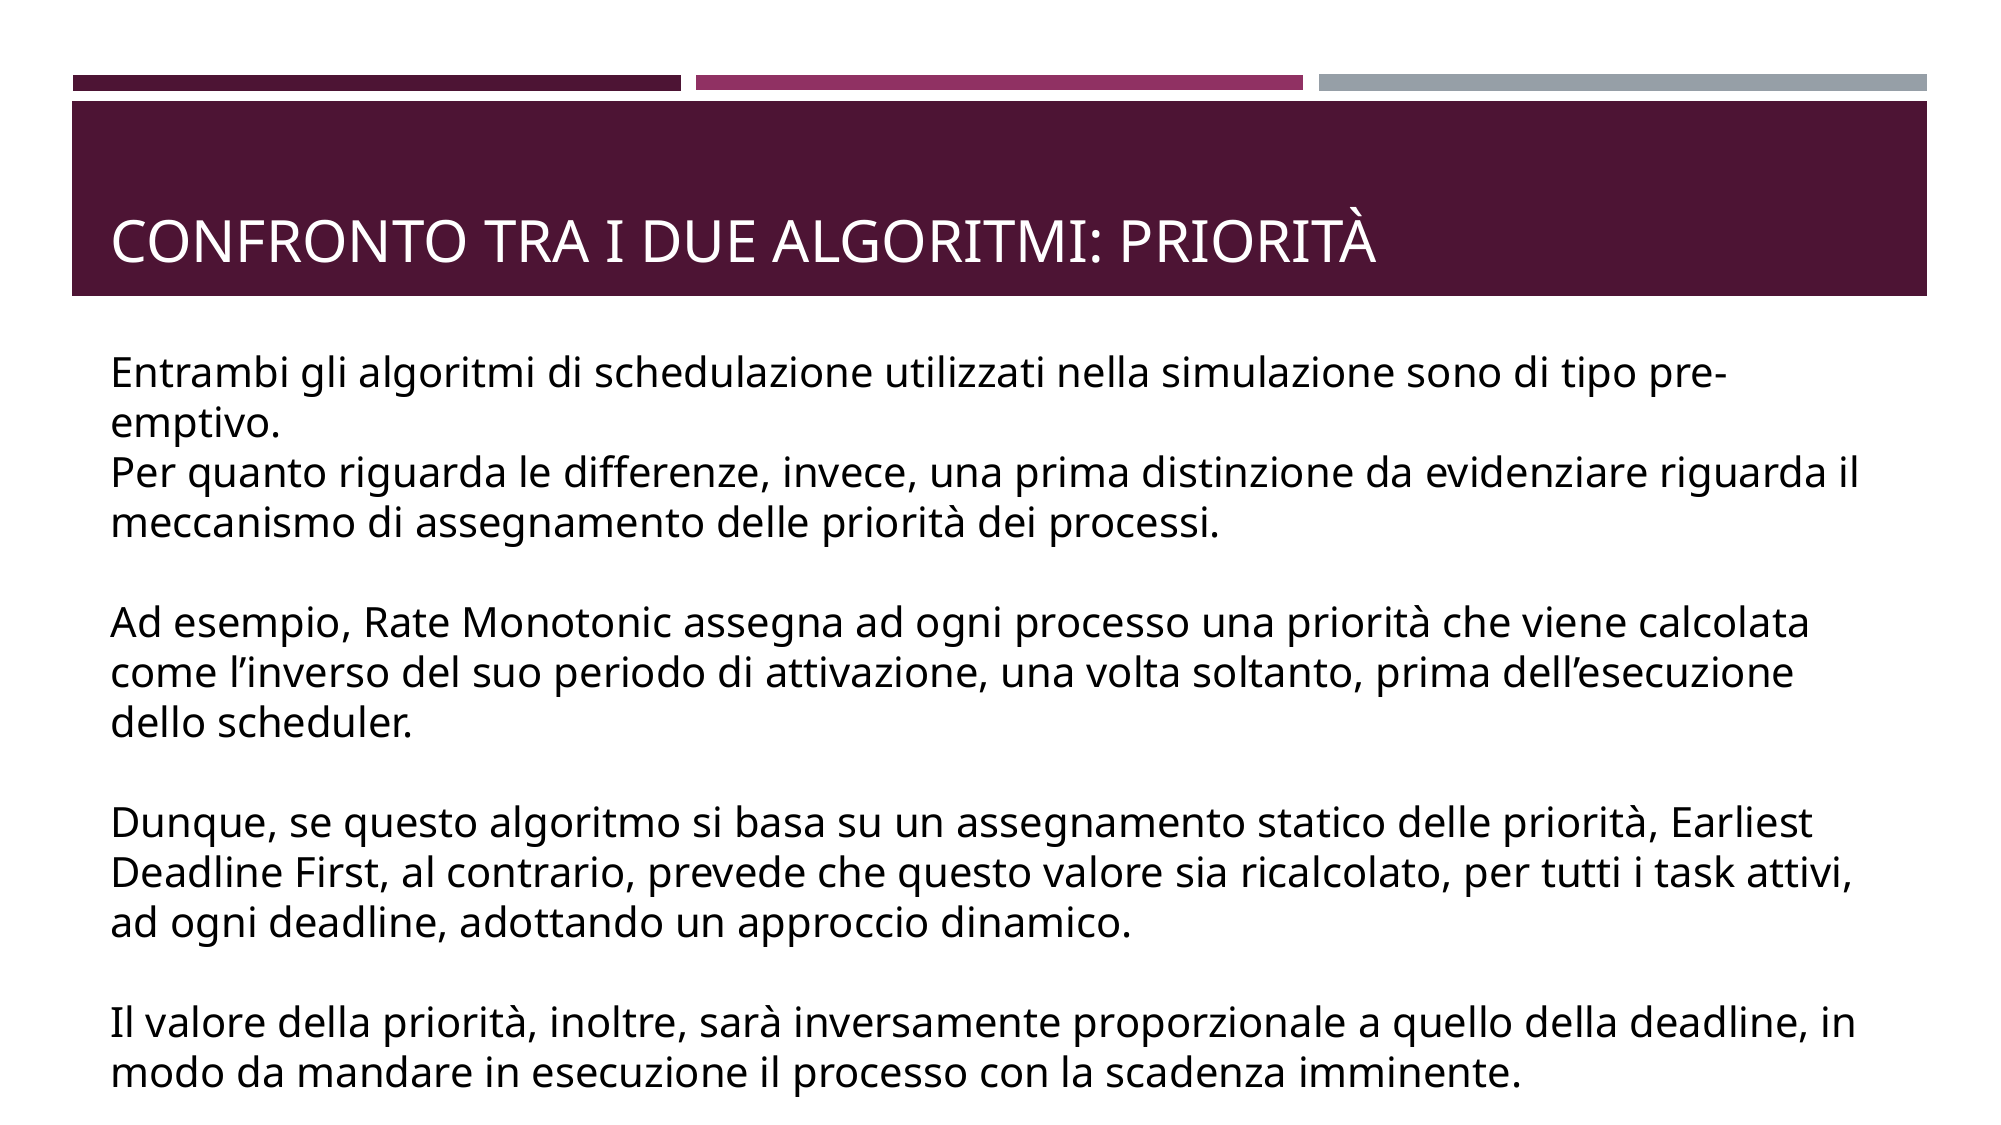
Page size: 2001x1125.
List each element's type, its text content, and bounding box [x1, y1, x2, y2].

title Confronto tra i due algoritmi: priorità [95, 115, 1905, 282]
text_box Entrambi gli algoritmi di schedulazione utilizzati nella simulazione sono di tipo pre-emptivo. Per quanto riguarda le differenze, invece, una prima distinzione da evidenziare riguarda il meccanismo di assegnamento delle priorità dei processi. Ad esempio, Rate Monotonic assegna ad ogni processo una priorità che viene calcolata come l’inverso del suo periodo di attivazione, una volta soltanto, prima dell’esecuzione dello scheduler. Dunque, se questo algoritmo si basa su un assegnamento statico delle priorità, Earliest Deadline First, al contrario, prevede che questo valore sia ricalcolato, per tutti i task attivi, ad ogni deadline, adottando un approccio dinamico. Il valore della priorità, inoltre, sarà inversamente proporzionale a quello della deadline, in modo da mandare in esecuzione il processo con la scadenza imminente. [95, 338, 1905, 1061]
